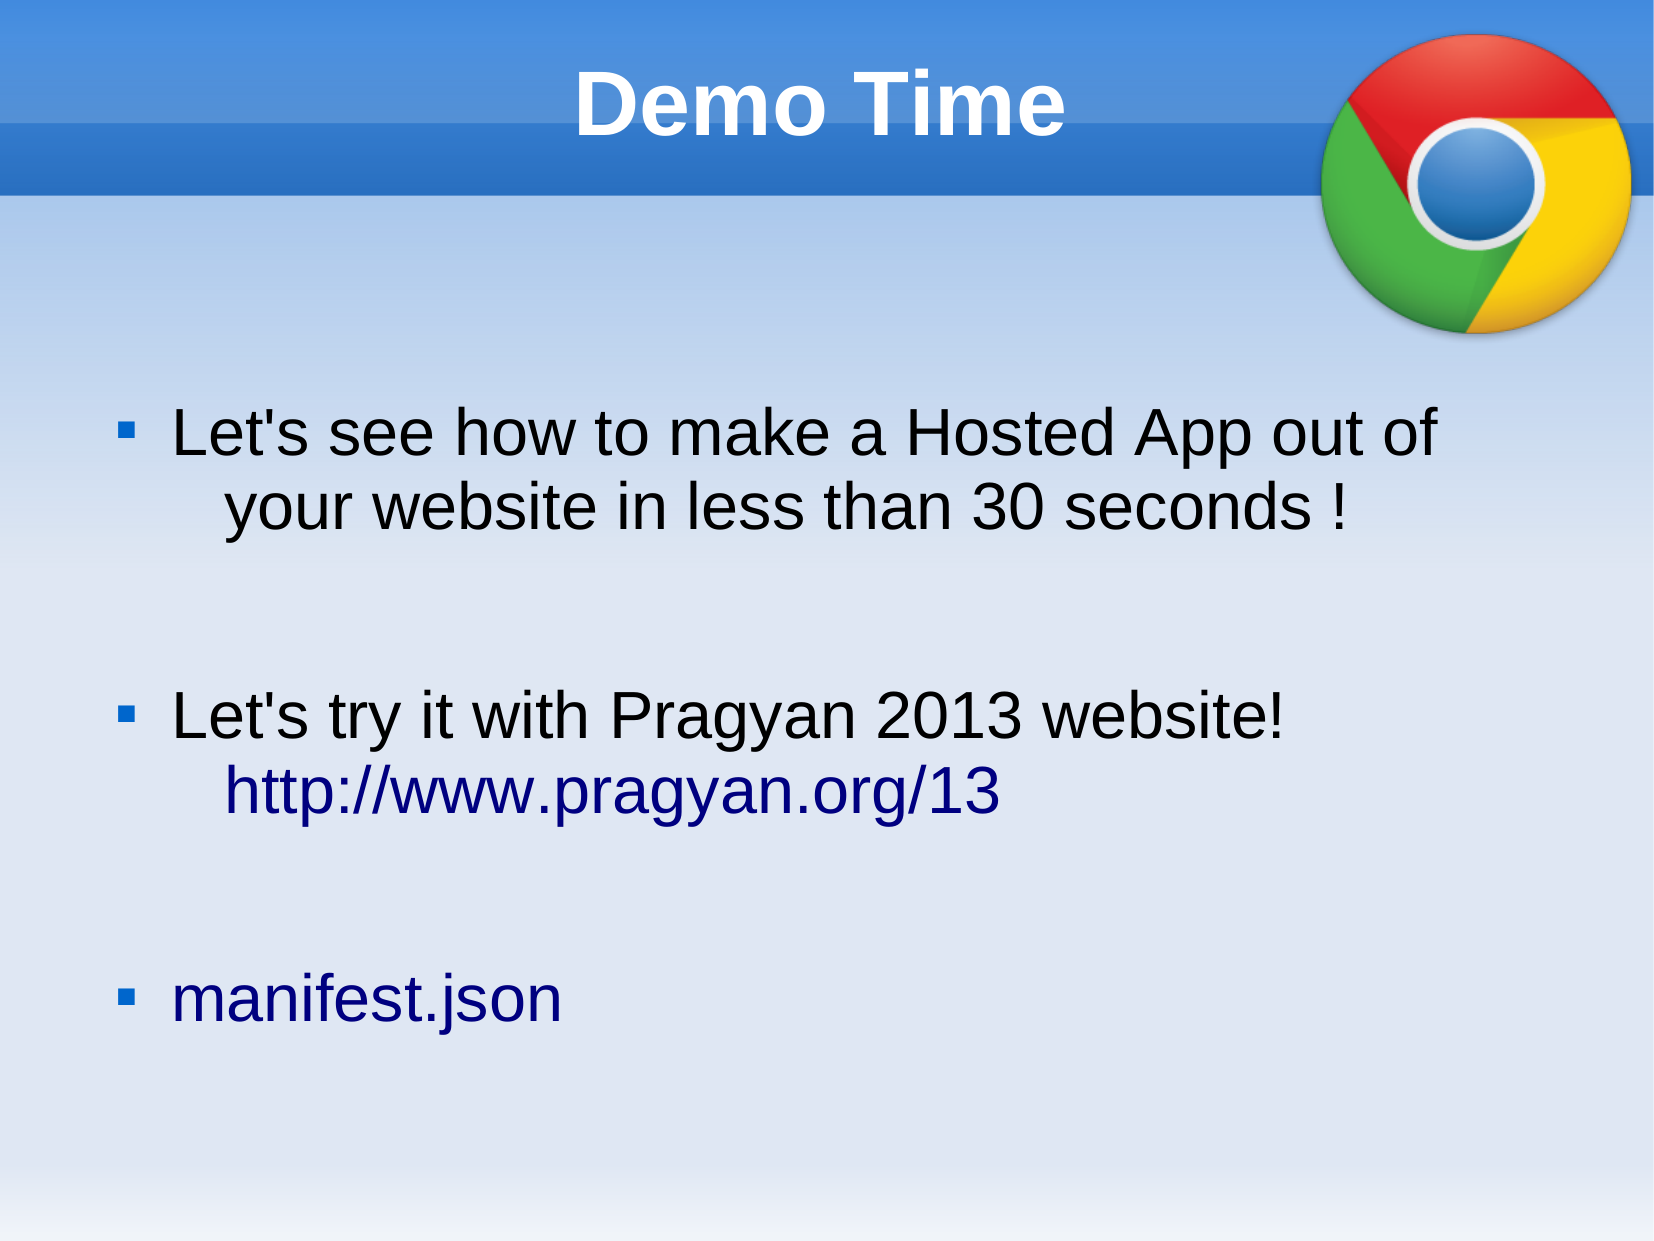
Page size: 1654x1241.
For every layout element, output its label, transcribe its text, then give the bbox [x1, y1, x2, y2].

list Let's see how to make a Hosted App out of your website in less than 30 seconds ! Let's try it with Pragyan 2013 website! http://www.pragyan.org/13 manifest.json [82, 290, 1571, 1141]
picture [0, 0, 1654, 1241]
title Demo Time [76, 0, 1565, 208]
